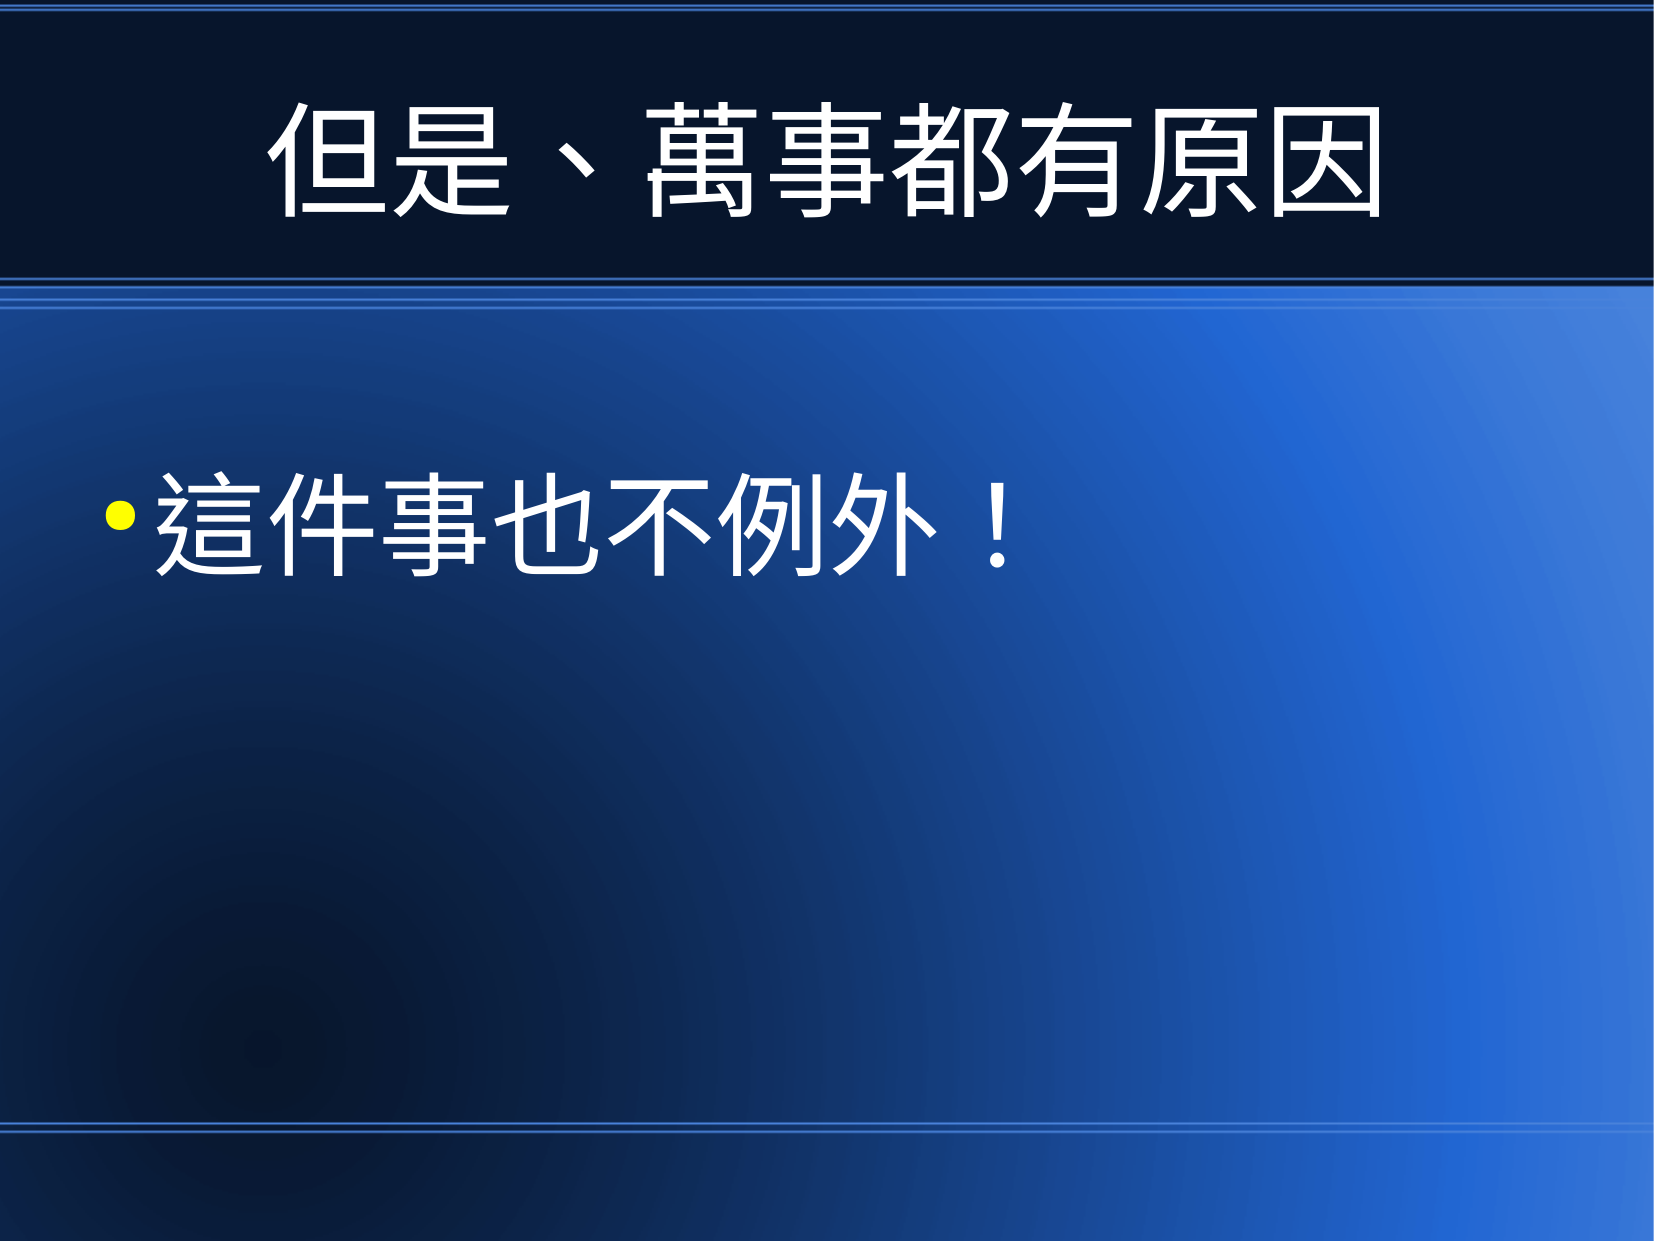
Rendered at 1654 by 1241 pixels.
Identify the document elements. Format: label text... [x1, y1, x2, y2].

list 這件事也不例外！ [82, 355, 1571, 1241]
picture [0, 0, 1654, 1241]
title 但是、萬事都有原因 [82, 49, 1571, 257]
